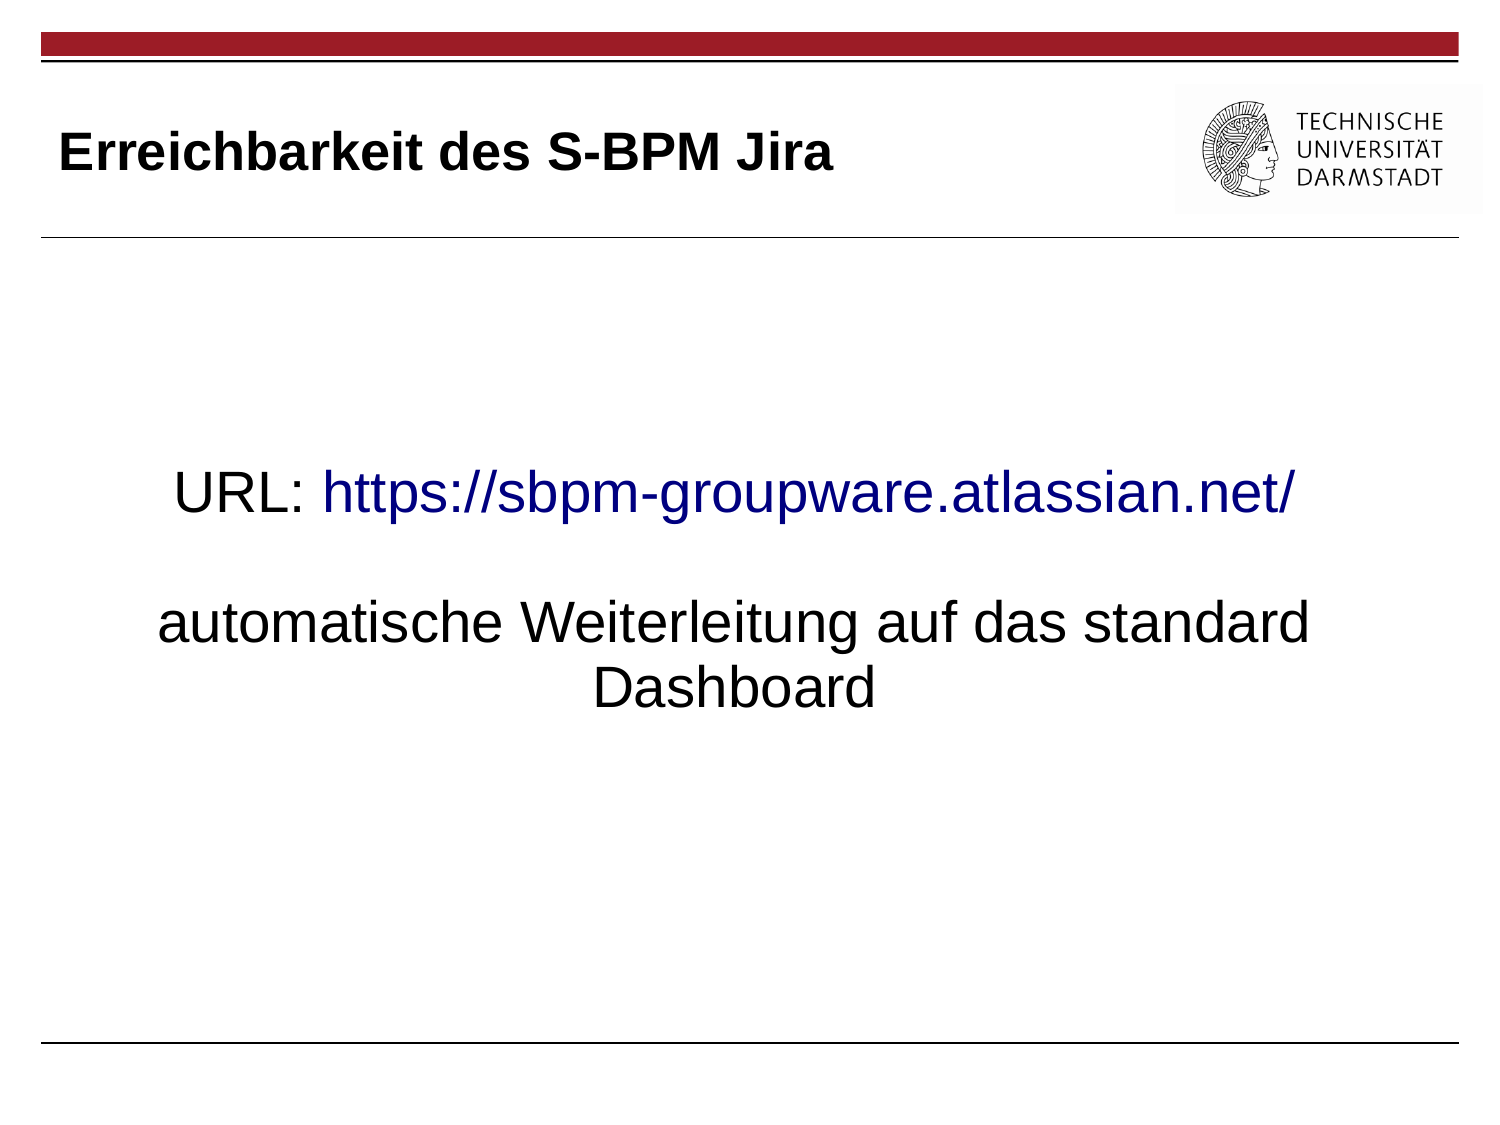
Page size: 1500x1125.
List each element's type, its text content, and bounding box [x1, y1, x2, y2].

text_box Erreichbarkeit des S-BPM Jira [58, 80, 1149, 218]
subtitle URL: https://sbpm-groupware.atlassian.net/ automatische Weiterleitung auf das standard Dashboard [75, 263, 1395, 916]
picture [1175, 84, 1483, 214]
